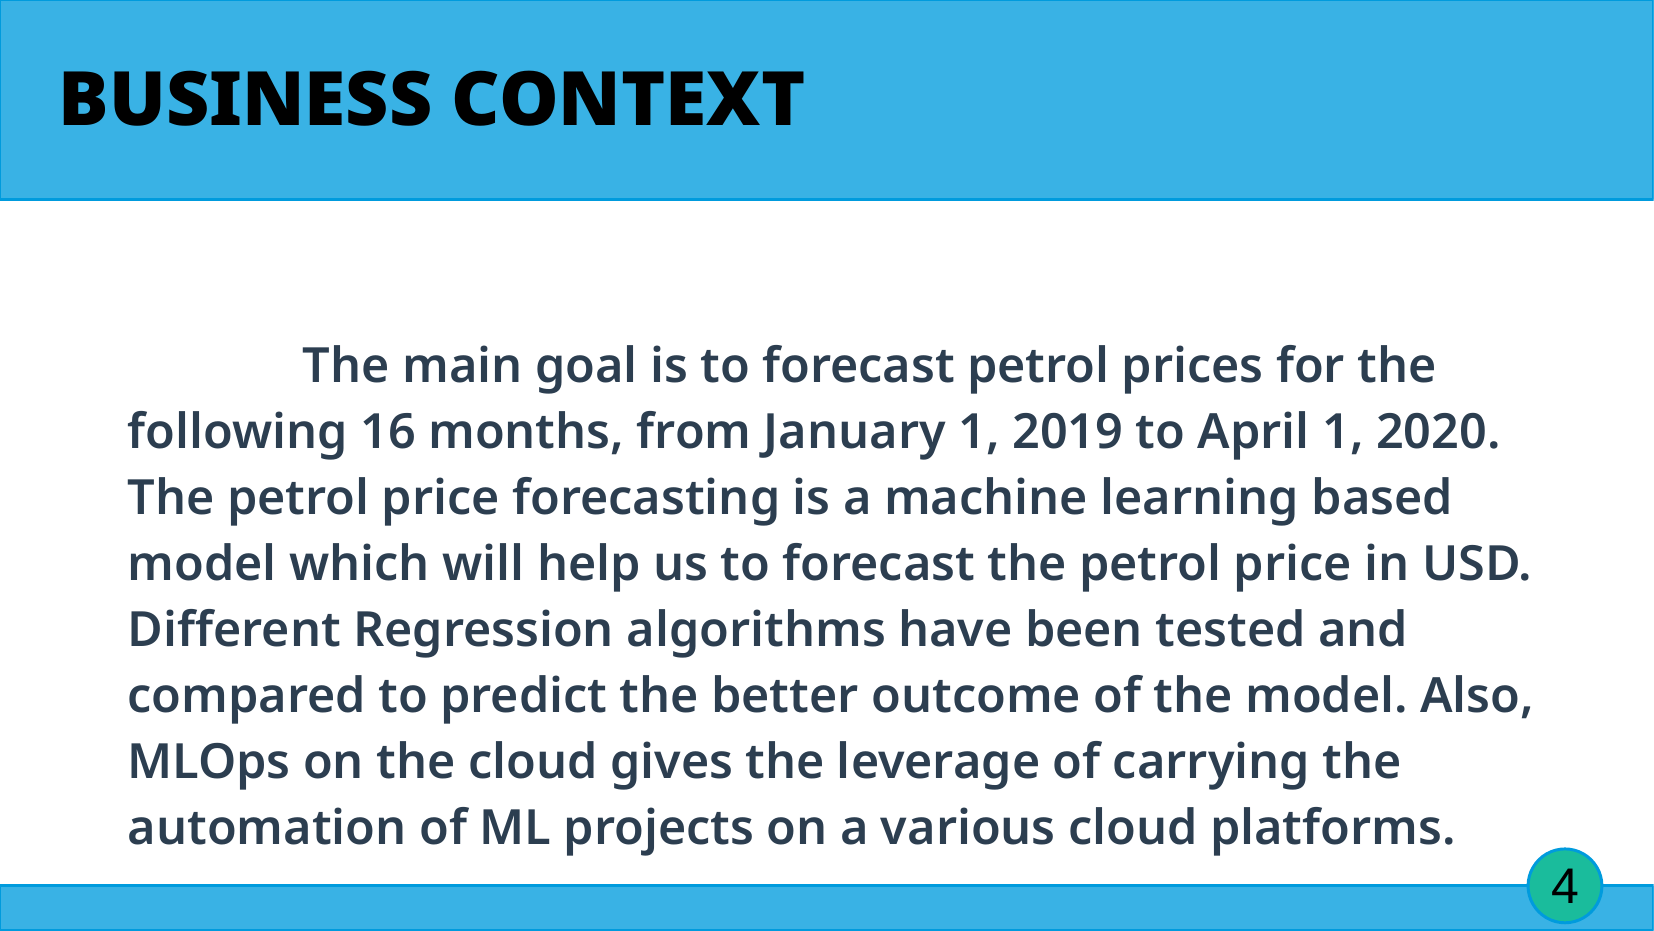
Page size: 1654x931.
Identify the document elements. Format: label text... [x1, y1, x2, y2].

title BUSINESS CONTEXT [59, 37, 1595, 155]
list The main goal is to forecast petrol prices for the following 16 months, from January 1, 2019 to April 1, 2020. The petrol price forecasting is a machine learning based model which will help us to forecast the petrol price in USD. Different Regression algorithms have been tested and compared to predict the better outcome of the model. Also, MLOps on the cloud gives the leverage of carrying the automation of ML projects on a various cloud platforms. [59, 243, 1595, 864]
